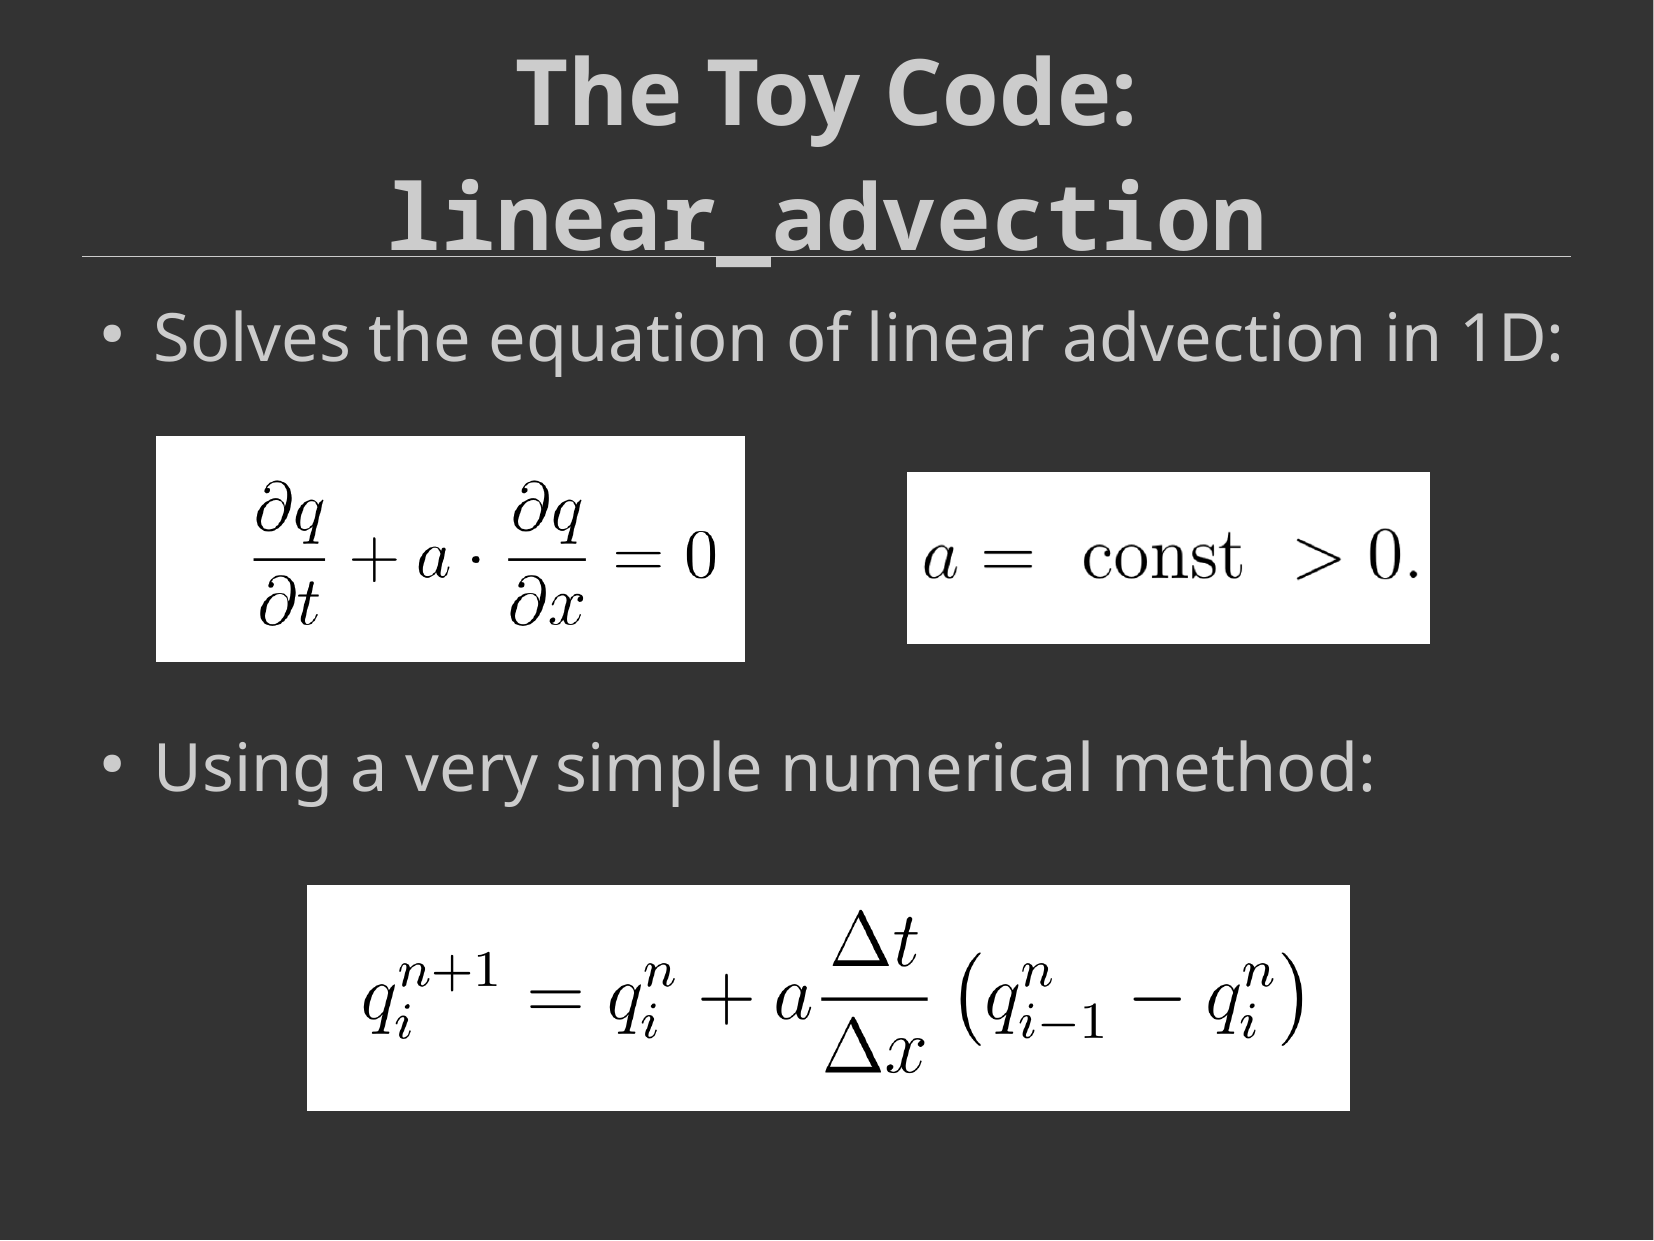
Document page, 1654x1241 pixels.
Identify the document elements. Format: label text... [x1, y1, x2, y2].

title The Toy Code: linear_advection [82, 49, 1571, 257]
picture [156, 436, 745, 663]
list Solves the equation of linear advection in 1D: [82, 290, 1571, 426]
picture [307, 885, 1350, 1111]
picture [907, 472, 1430, 644]
list Using a very simple numerical method: [82, 720, 1571, 839]
